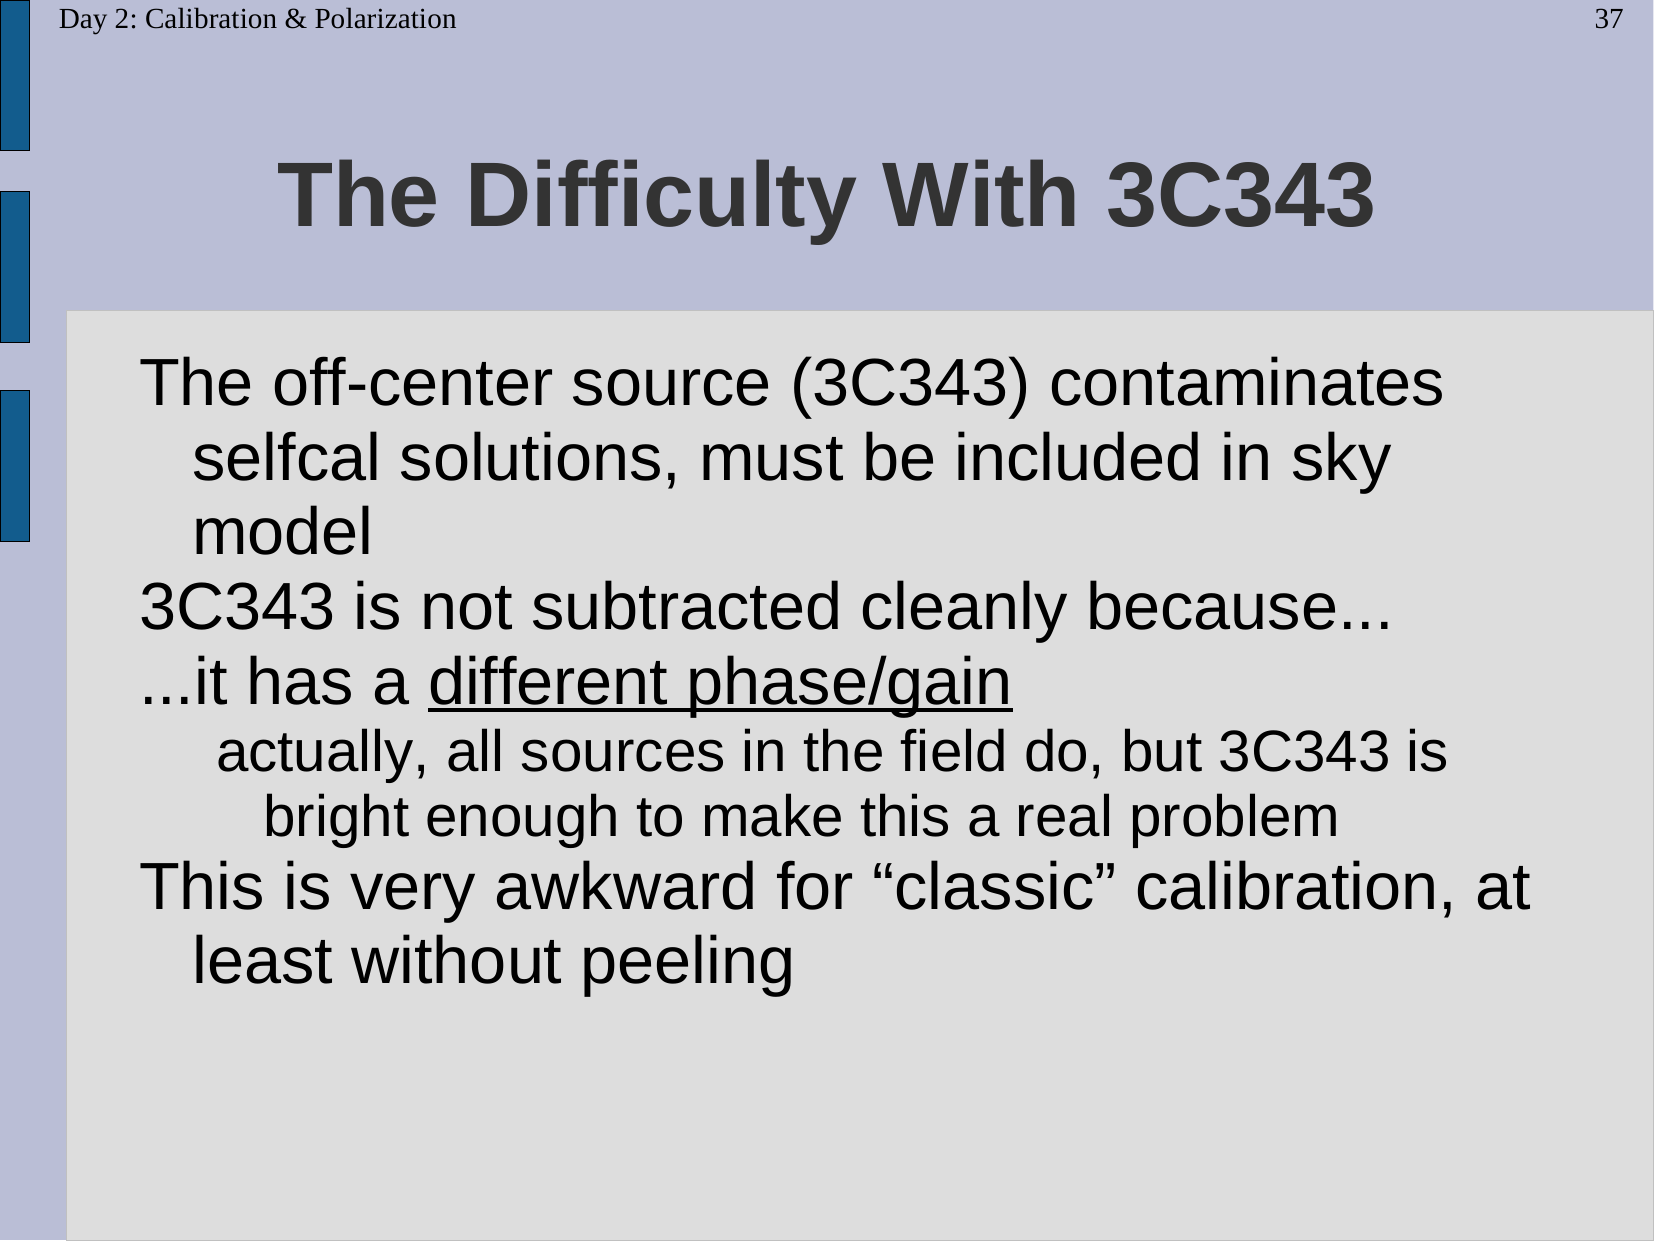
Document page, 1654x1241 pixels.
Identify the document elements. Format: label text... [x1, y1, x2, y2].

title The Difficulty With 3C343 [121, 98, 1534, 291]
list The off-center source (3C343) contaminates selfcal solutions, must be included in sky model 3C343 is not subtracted cleanly because... ...it has a different phase/gain actually, all sources in the field do, but 3C343 is bright enough to make this a real problem This is very awkward for “classic” calibration, at least without peeling [121, 344, 1534, 1112]
